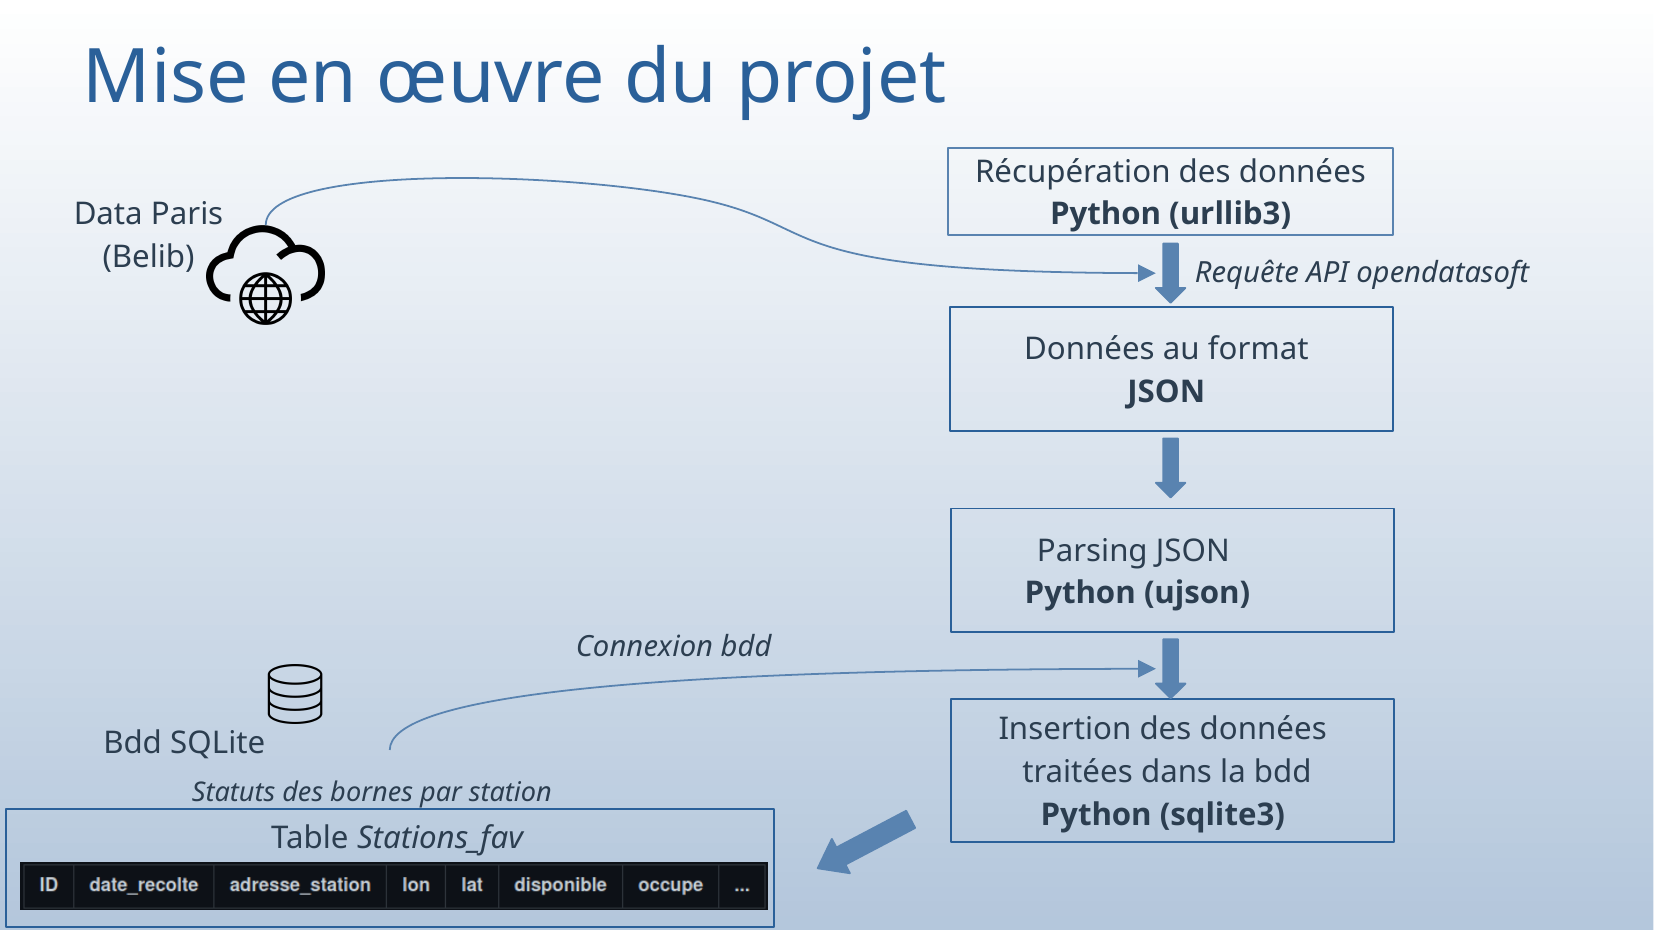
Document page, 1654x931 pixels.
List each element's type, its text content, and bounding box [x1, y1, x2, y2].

picture [20, 862, 768, 910]
text_box [5, 224, 1595, 931]
text_box Requête API opendatasoft [1180, 247, 1624, 297]
text_box Data Paris (Belib) [59, 171, 266, 296]
text_box Parsing JSON Python (ujson) [950, 508, 1394, 633]
text_box Bdd SQLite [88, 679, 296, 804]
text_box Statuts des bornes par station [177, 750, 680, 808]
picture [206, 225, 325, 325]
text_box Données au format JSON [950, 307, 1394, 431]
title Mise en œuvre du projet [82, 0, 1571, 151]
text_box Connexion bdd [561, 620, 827, 670]
picture [265, 664, 325, 724]
text_box Récupération des données Python (urllib3) [948, 147, 1394, 235]
text_box Table Stations_fav [227, 811, 567, 863]
text_box Insertion des données traitées dans la bdd Python (sqlite3) [950, 708, 1394, 833]
